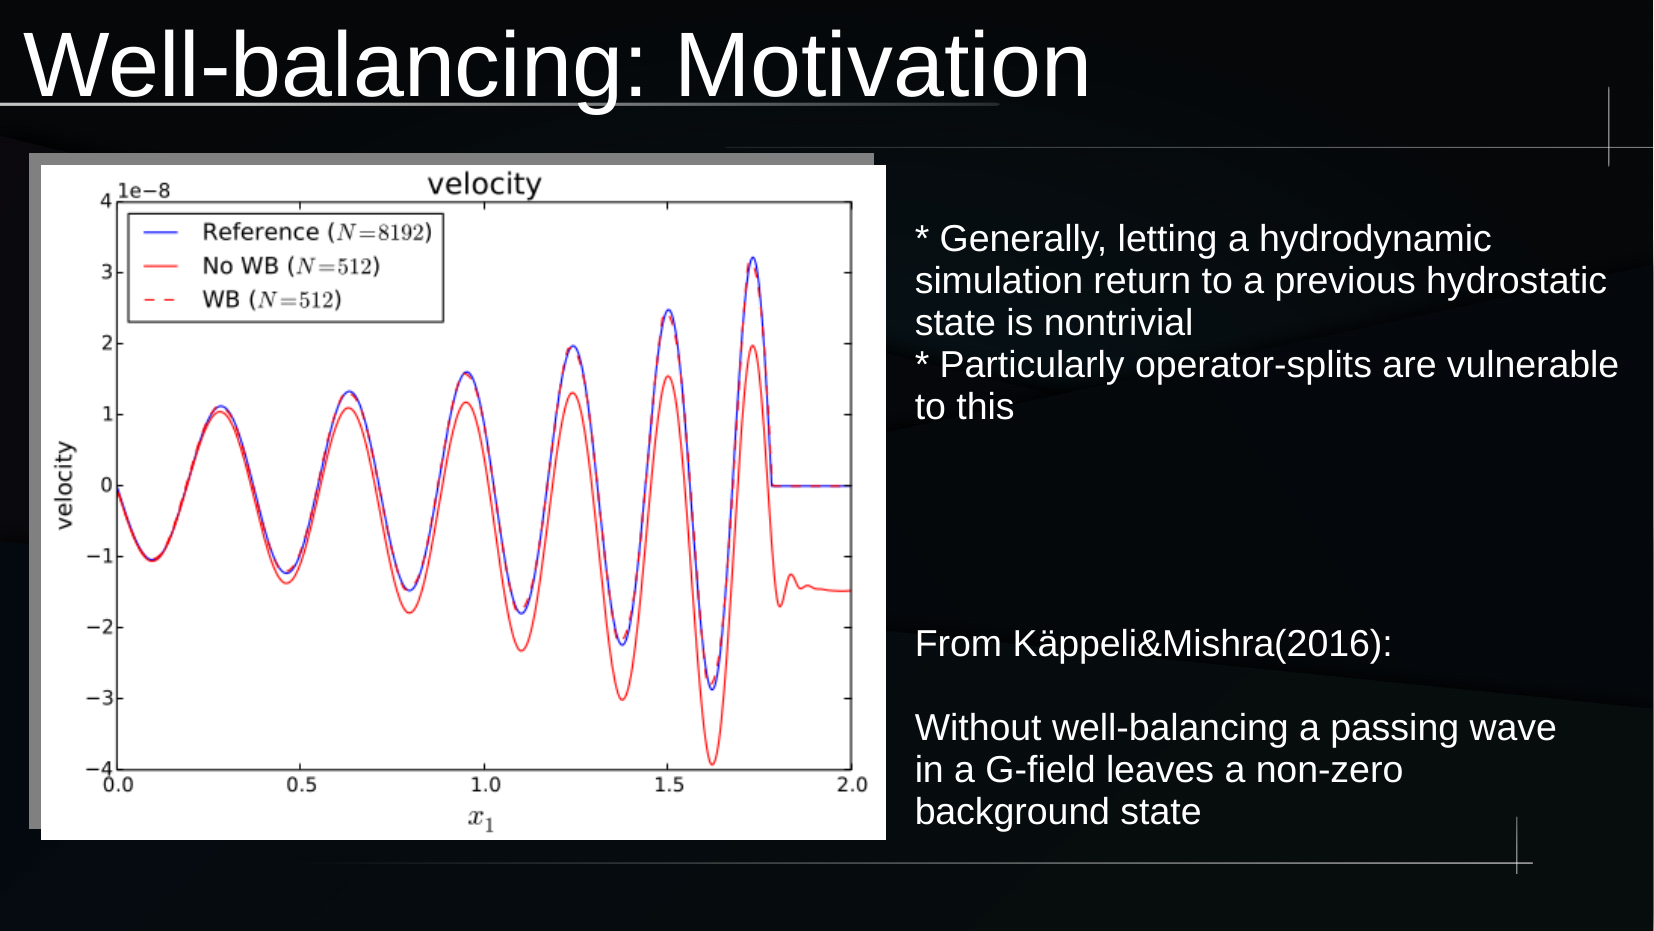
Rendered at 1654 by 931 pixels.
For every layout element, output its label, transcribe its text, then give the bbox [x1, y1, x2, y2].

picture [0, 0, 1654, 931]
text_box From Käppeli&Mishra(2016): Without well-balancing a passing wave in a G-field leaves a non-zero background state [900, 615, 1576, 841]
title Well-balancing: Motivation [23, 11, 1589, 119]
text_box * Generally, letting a hydrodynamic simulation return to a previous hydrostatic state is nontrivial * Particularly operator-splits are vulnerable to this [900, 210, 1651, 435]
